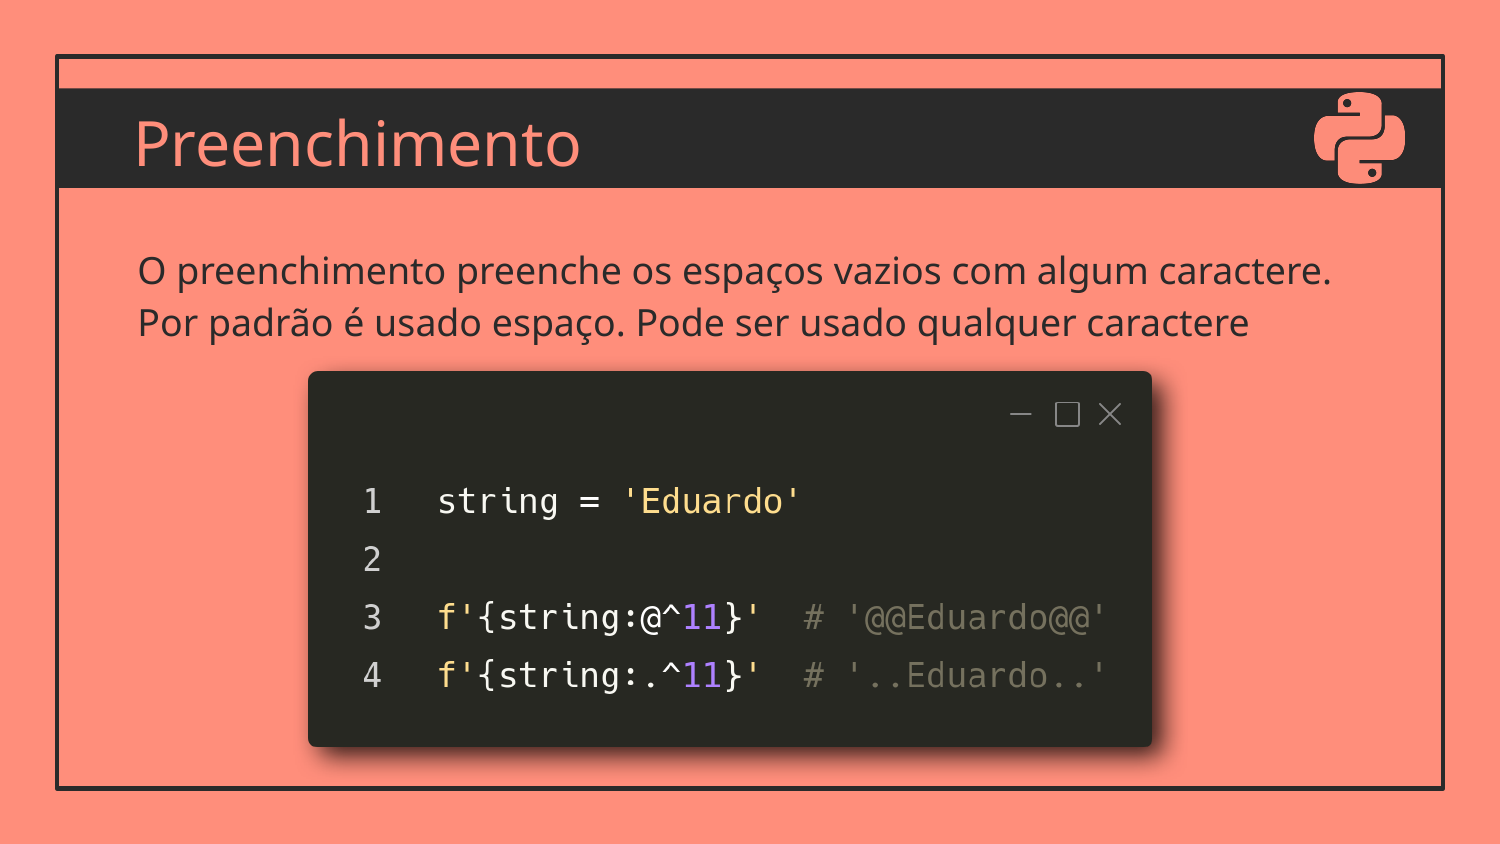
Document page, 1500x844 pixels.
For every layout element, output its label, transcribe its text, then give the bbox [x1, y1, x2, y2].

picture [1314, 92, 1405, 184]
list O preenchimento preenche os espaços vazios com algum caractere. Por padrão é usado espaço. Pode ser usado qualquer caractere [122, 225, 1378, 747]
picture [308, 371, 1152, 747]
title Preenchimento [118, 88, 1142, 188]
